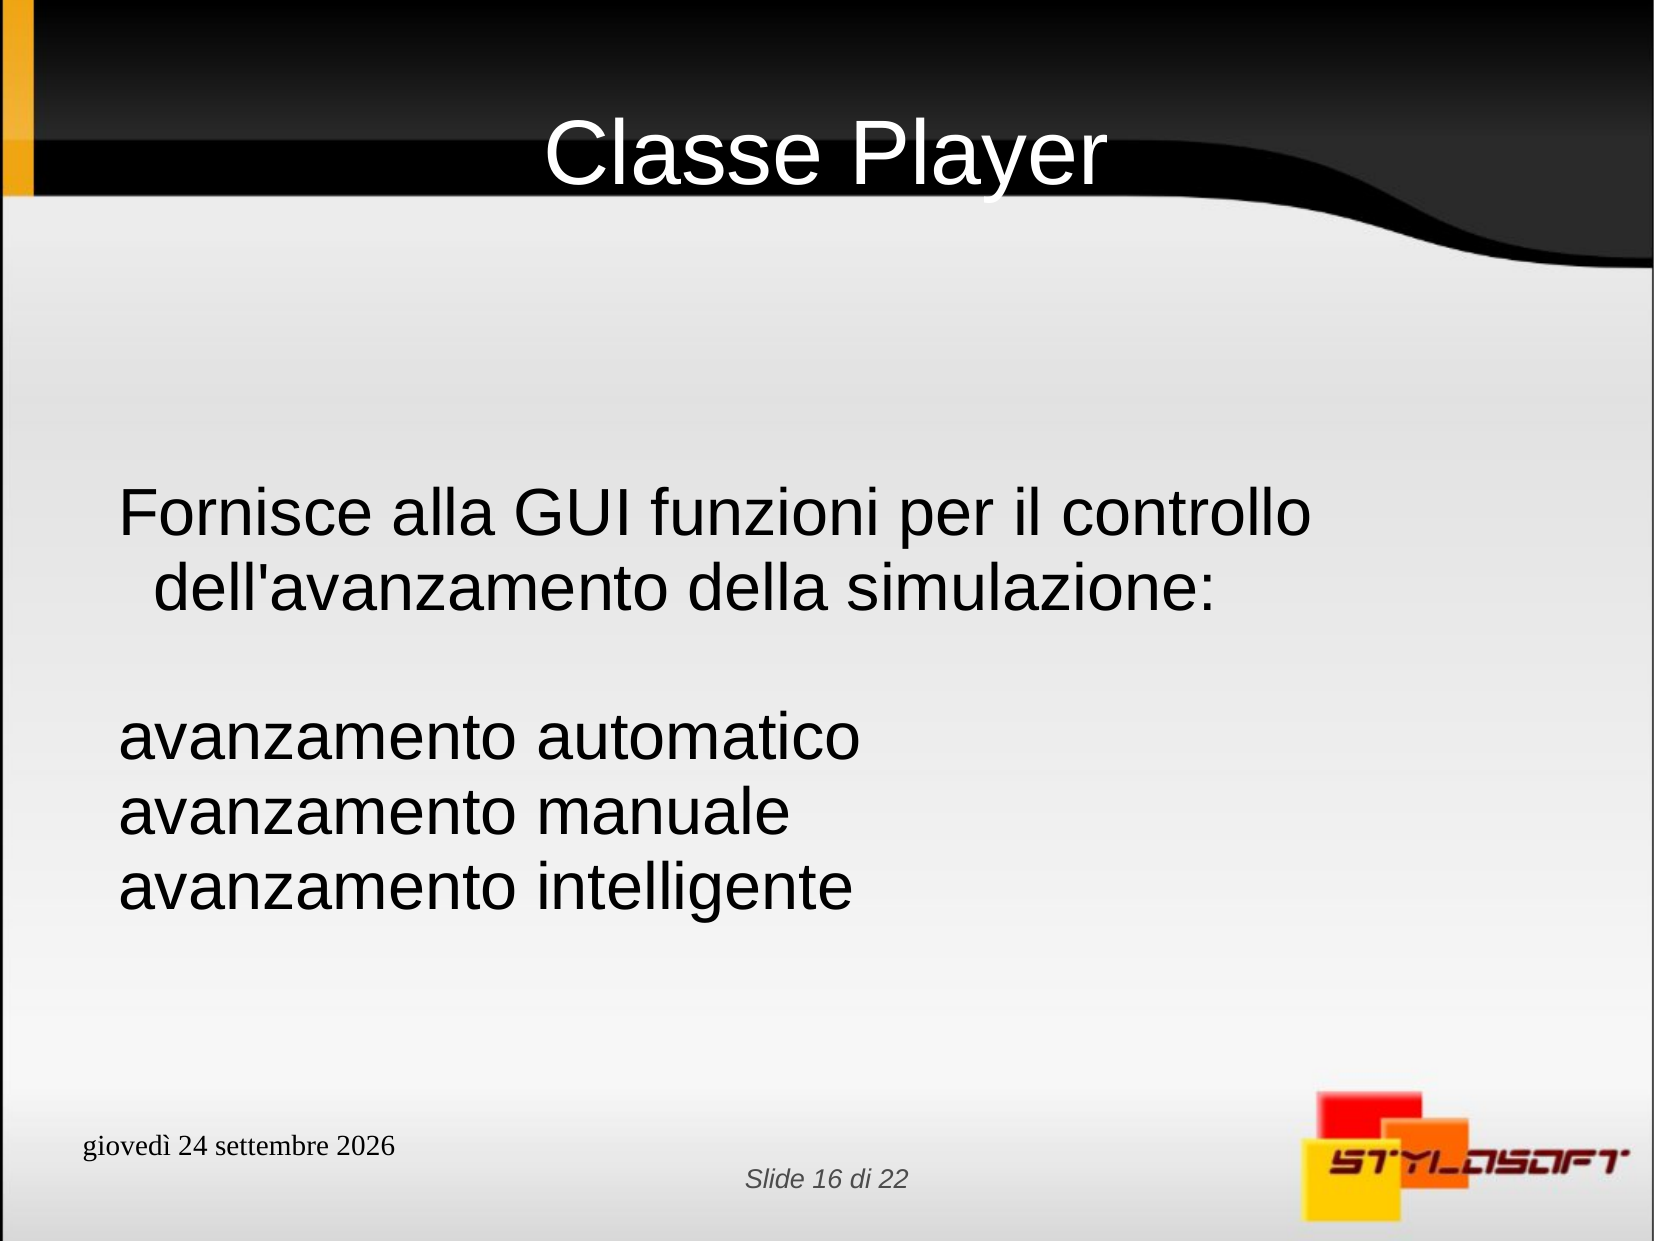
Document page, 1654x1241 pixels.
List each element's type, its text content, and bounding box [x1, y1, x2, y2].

text_box Slide <numero> di 22 [0, 1156, 1654, 1241]
subtitle Fornisce alla GUI funzioni per il controllo dell'avanzamento della simulazione: avanzamento automatico avanzamento manuale avanzamento intelligente [82, 297, 1571, 1102]
title Classe Player [82, 49, 1571, 257]
picture [0, 0, 1654, 1156]
